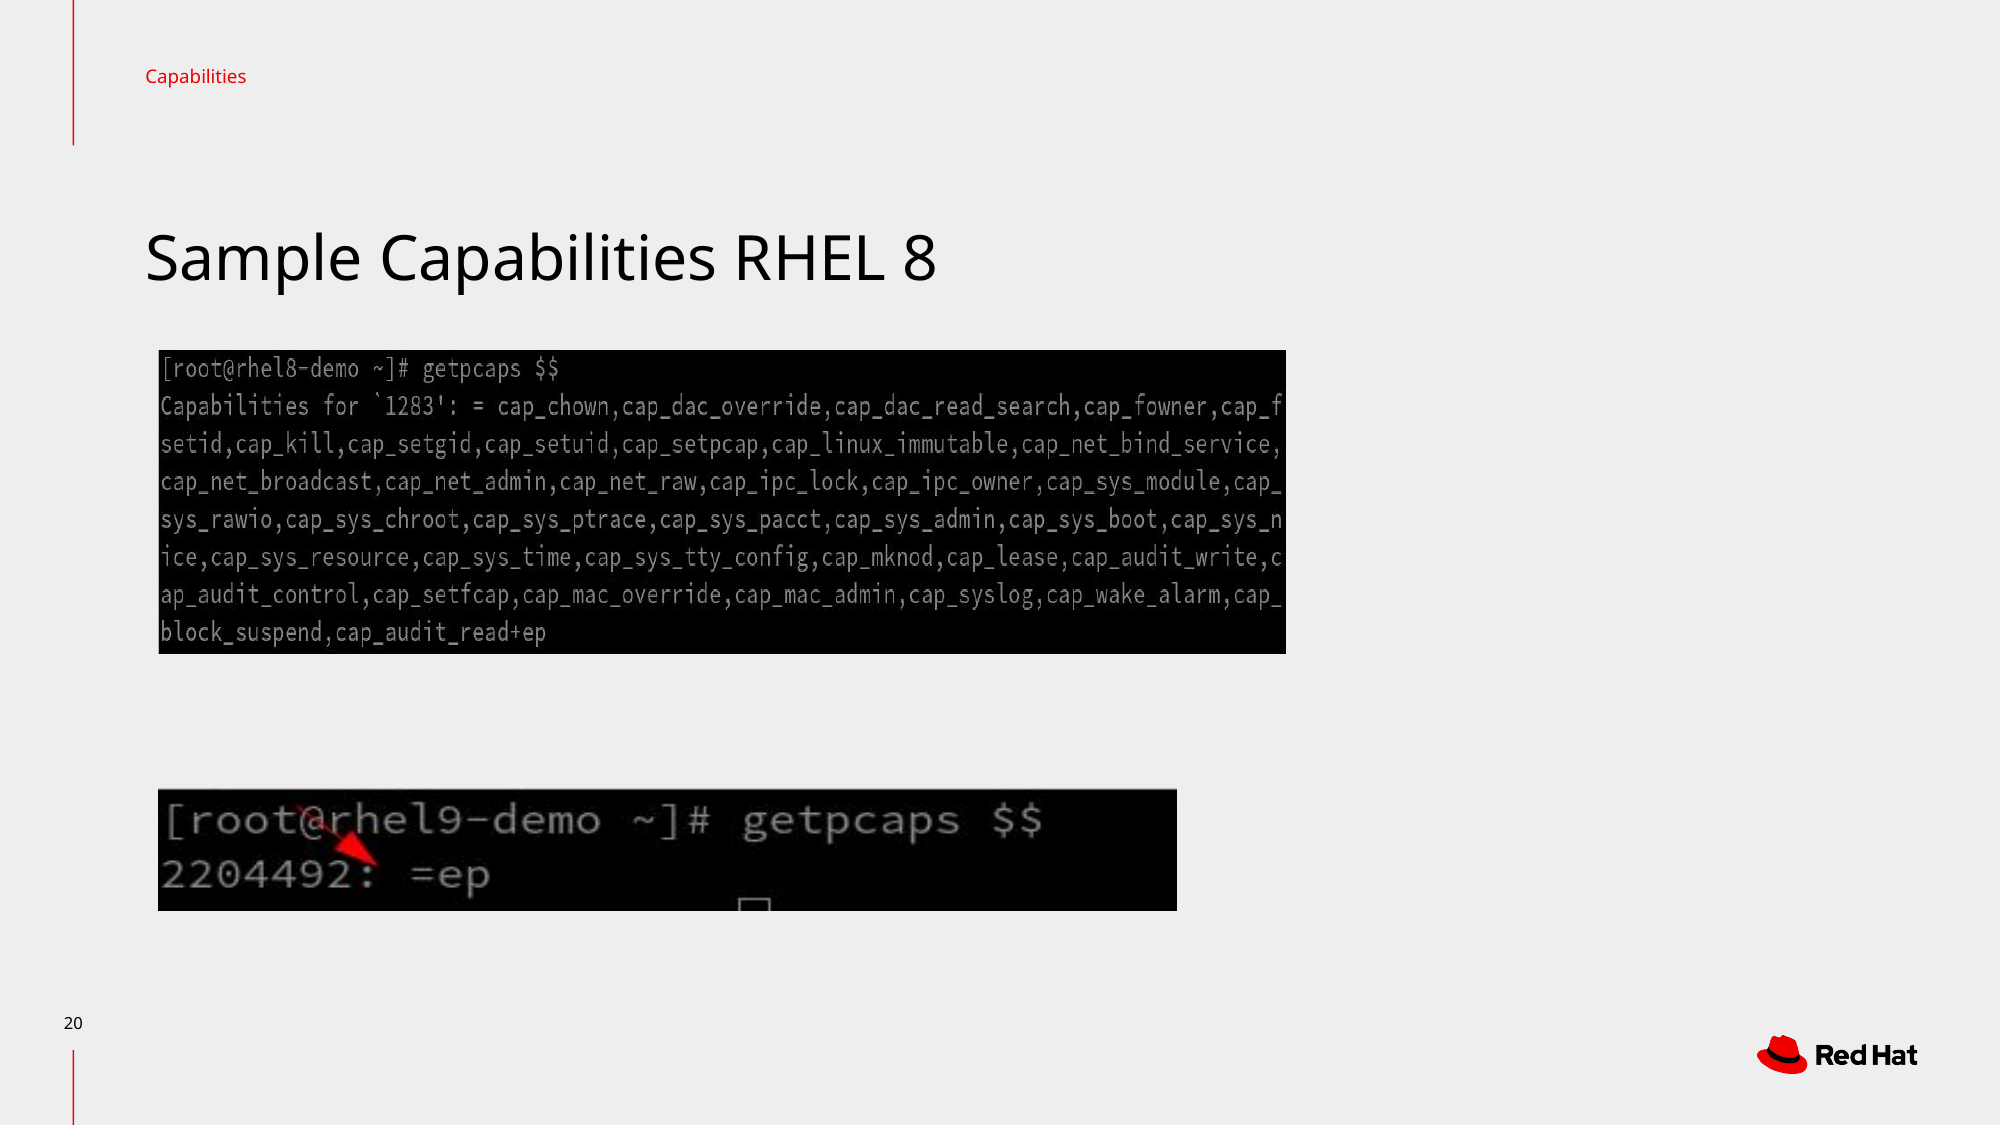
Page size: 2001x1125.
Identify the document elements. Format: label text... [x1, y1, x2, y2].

subtitle Capabilities [73, 9, 919, 143]
title Sample Capabilities RHEL 8 [73, 191, 1713, 351]
picture [158, 350, 1286, 654]
slide_number <number> [13, 1012, 134, 1036]
picture [1757, 1035, 1918, 1074]
picture [158, 788, 1177, 911]
